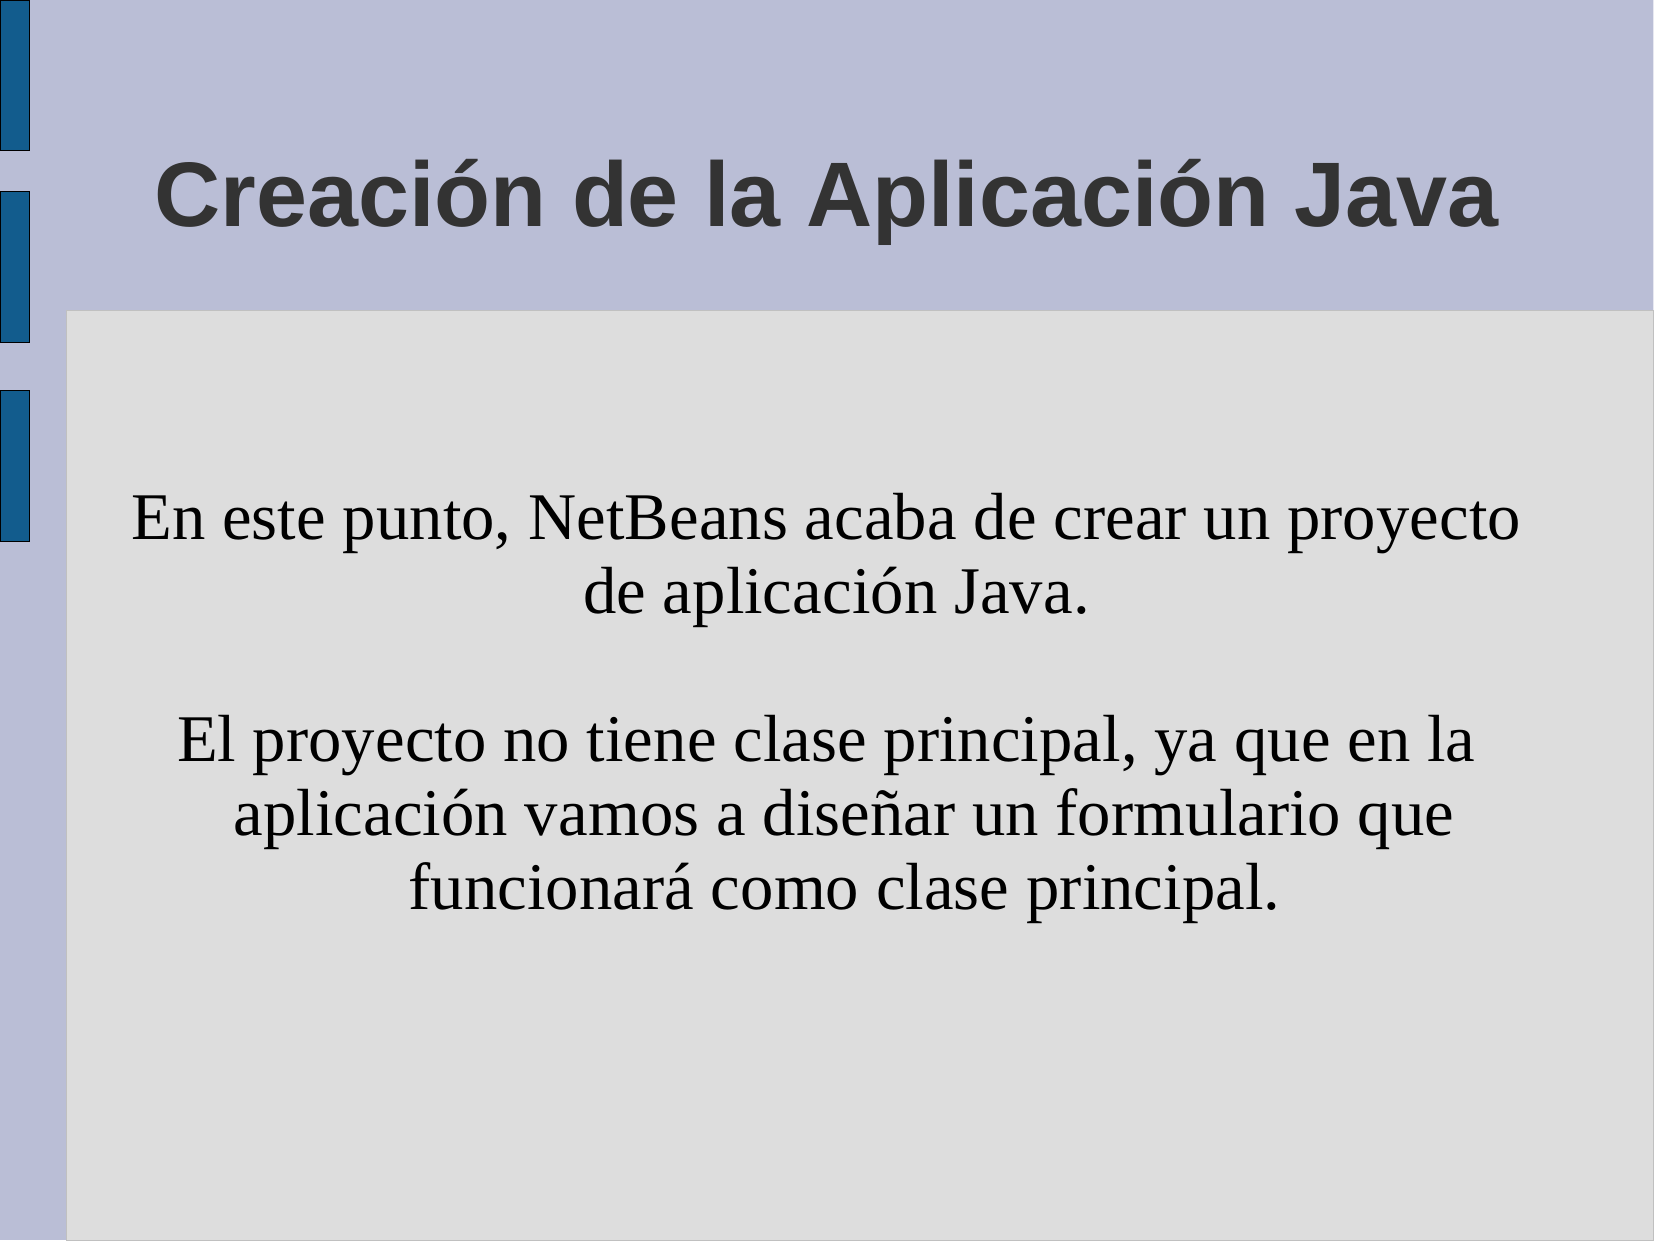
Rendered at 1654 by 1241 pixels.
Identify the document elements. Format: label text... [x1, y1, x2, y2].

title Creación de la Aplicación Java [121, 98, 1534, 291]
subtitle En este punto, NetBeans acaba de crear un proyecto de aplicación Java. El proyecto no tiene clase principal, ya que en la aplicación vamos a diseñar un formulario que funcionará como clase principal. [121, 318, 1534, 1086]
